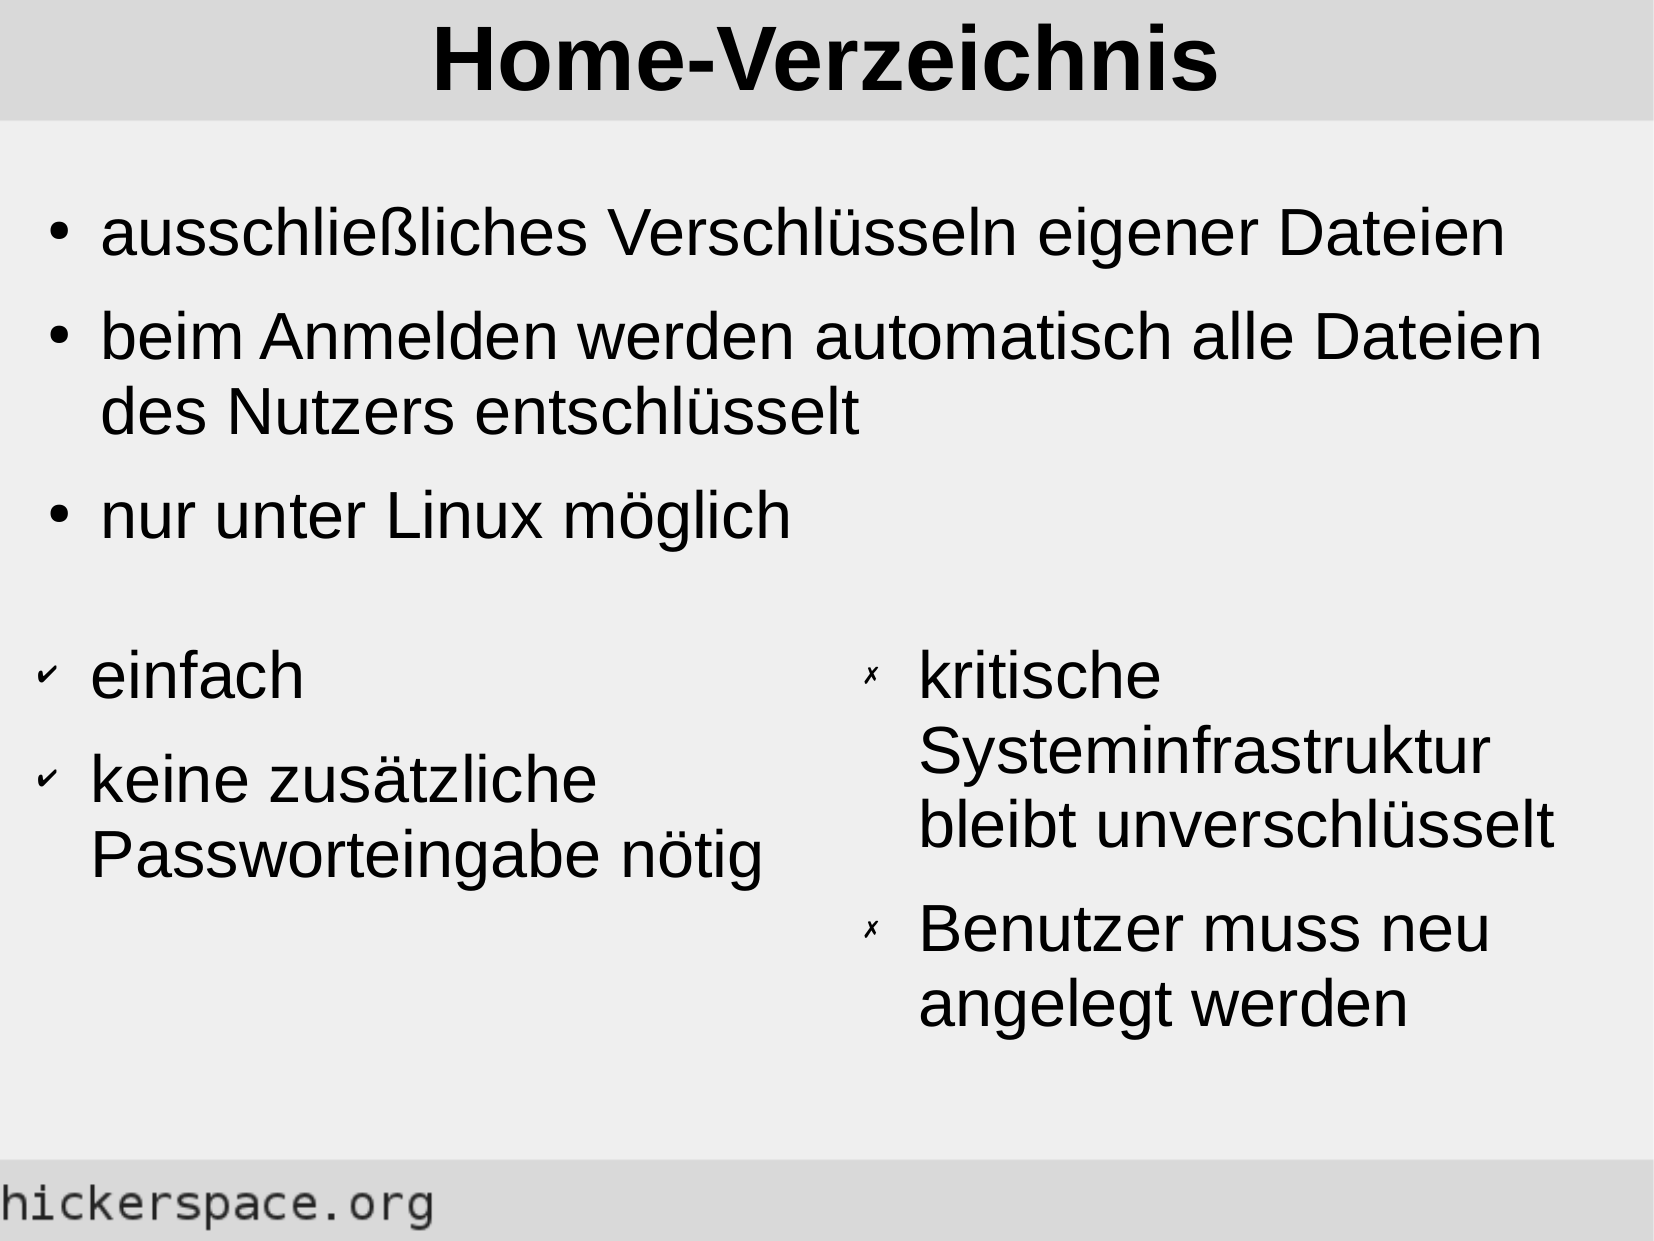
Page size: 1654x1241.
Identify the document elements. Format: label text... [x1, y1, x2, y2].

list kritische Systeminfrastruktur bleibt unverschlüsselt Benutzer muss neu angelegt werden [847, 637, 1625, 1140]
title Home-Verzeichnis [0, 0, 1654, 119]
picture [0, 119, 1654, 1241]
list einfach keine zusätzliche Passworteingabe nötig [19, 637, 827, 1241]
list ausschließliches Verschlüsseln eigener Dateien beim Anmelden werden automatisch alle Dateien des Nutzers entschlüsselt nur unter Linux möglich [29, 194, 1595, 571]
